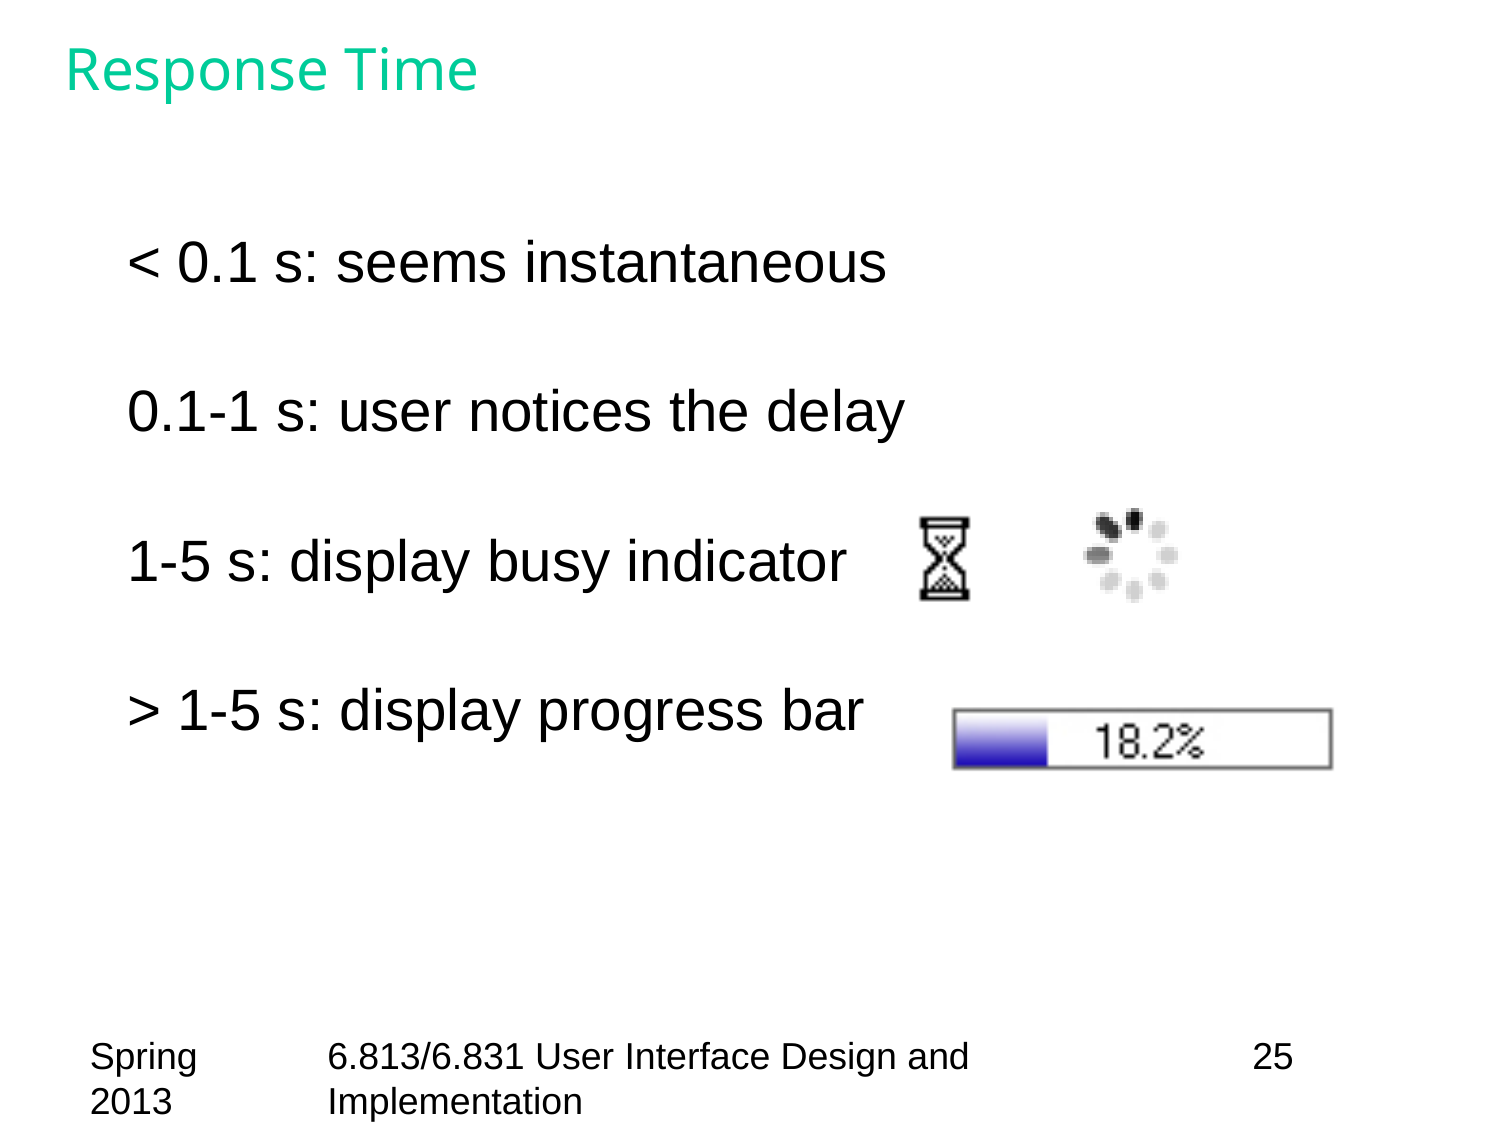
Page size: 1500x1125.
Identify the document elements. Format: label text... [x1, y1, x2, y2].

footer 6.813/6.831 User Interface Design and Implementation [312, 1024, 1225, 1103]
title Response Time [50, 24, 1438, 150]
slide_number Spring 2013 [75, 1024, 300, 1103]
picture [1062, 487, 1200, 625]
list < 0.1 s: seems instantaneous 0.1-1 s: user notices the delay 1-5 s: display busy indicator > 1-5 s: display progress bar [112, 224, 1388, 1000]
picture [950, 706, 1338, 775]
picture [900, 512, 1000, 625]
slide_number <number> [1237, 1024, 1425, 1103]
